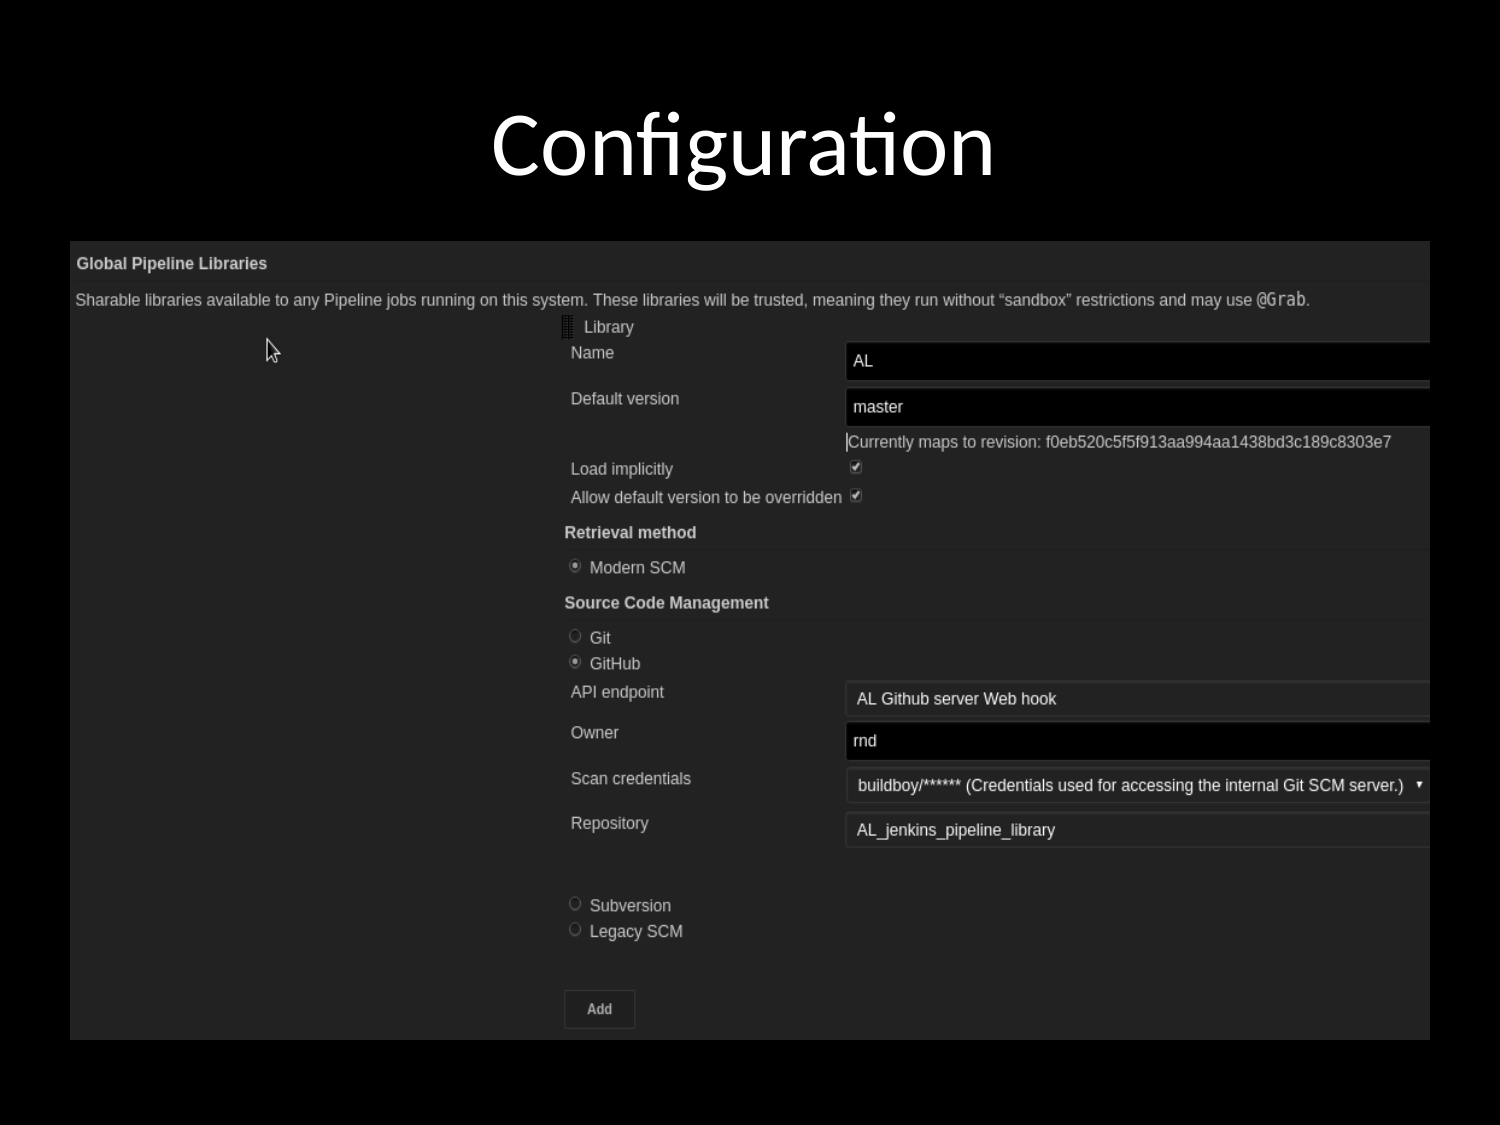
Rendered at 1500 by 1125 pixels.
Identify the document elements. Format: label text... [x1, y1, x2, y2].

title Configuration [75, 45, 1425, 233]
picture [70, 241, 1430, 1040]
